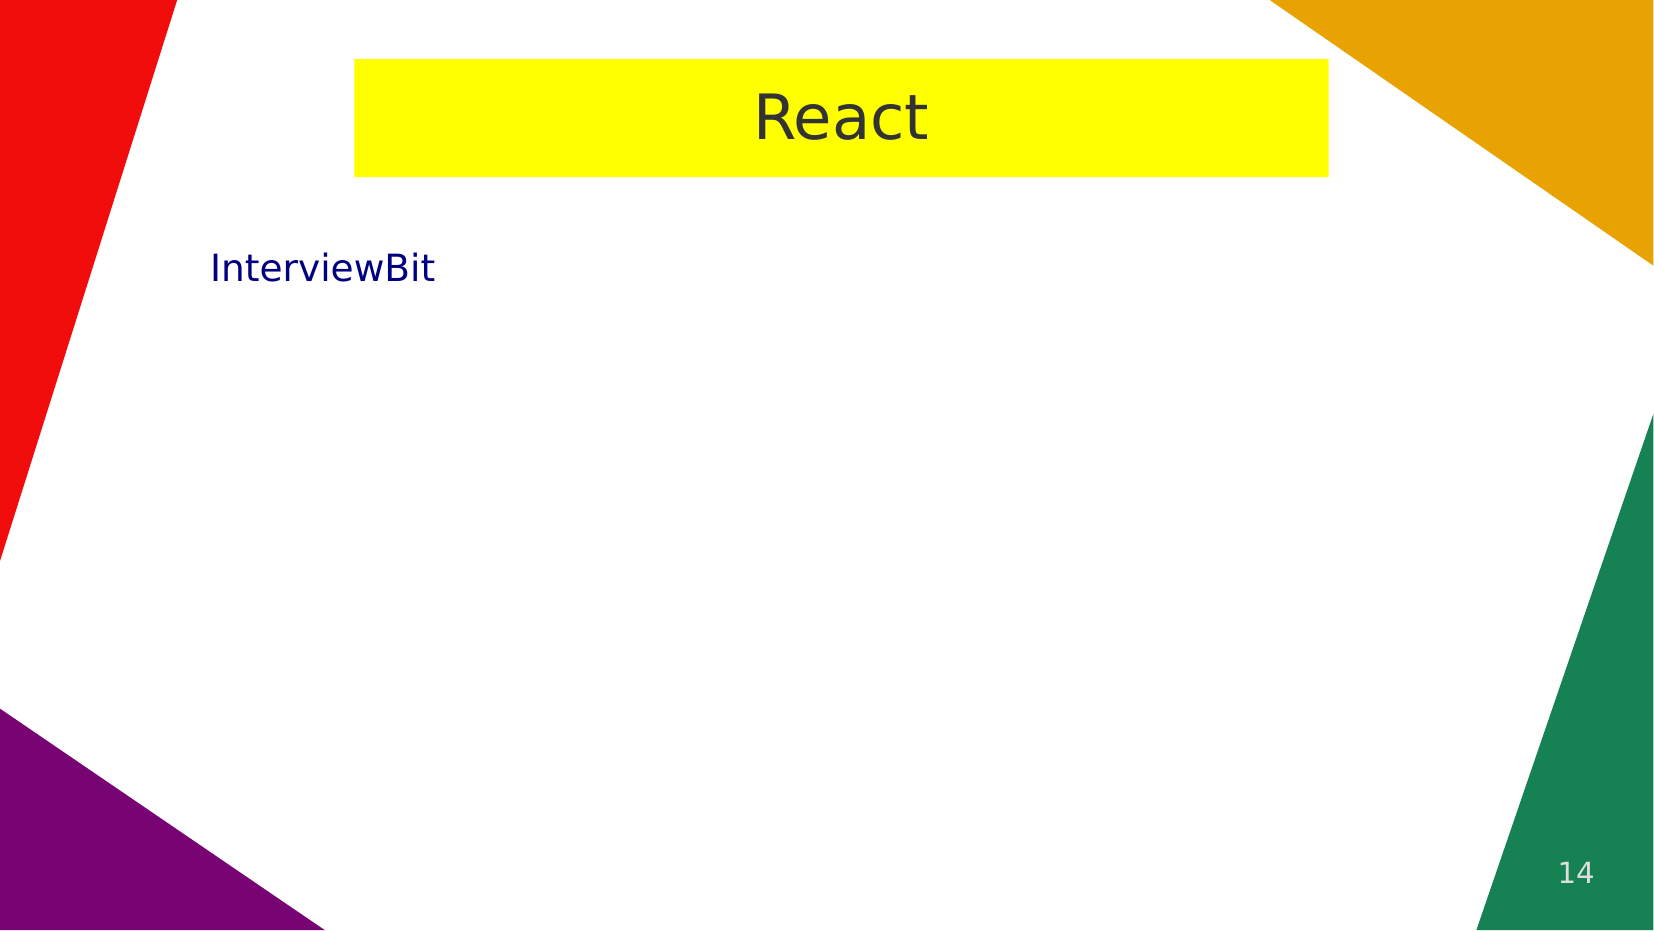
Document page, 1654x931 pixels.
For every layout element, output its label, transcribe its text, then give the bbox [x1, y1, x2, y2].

text_box InterviewBit [195, 239, 591, 296]
title React [354, 59, 1329, 178]
